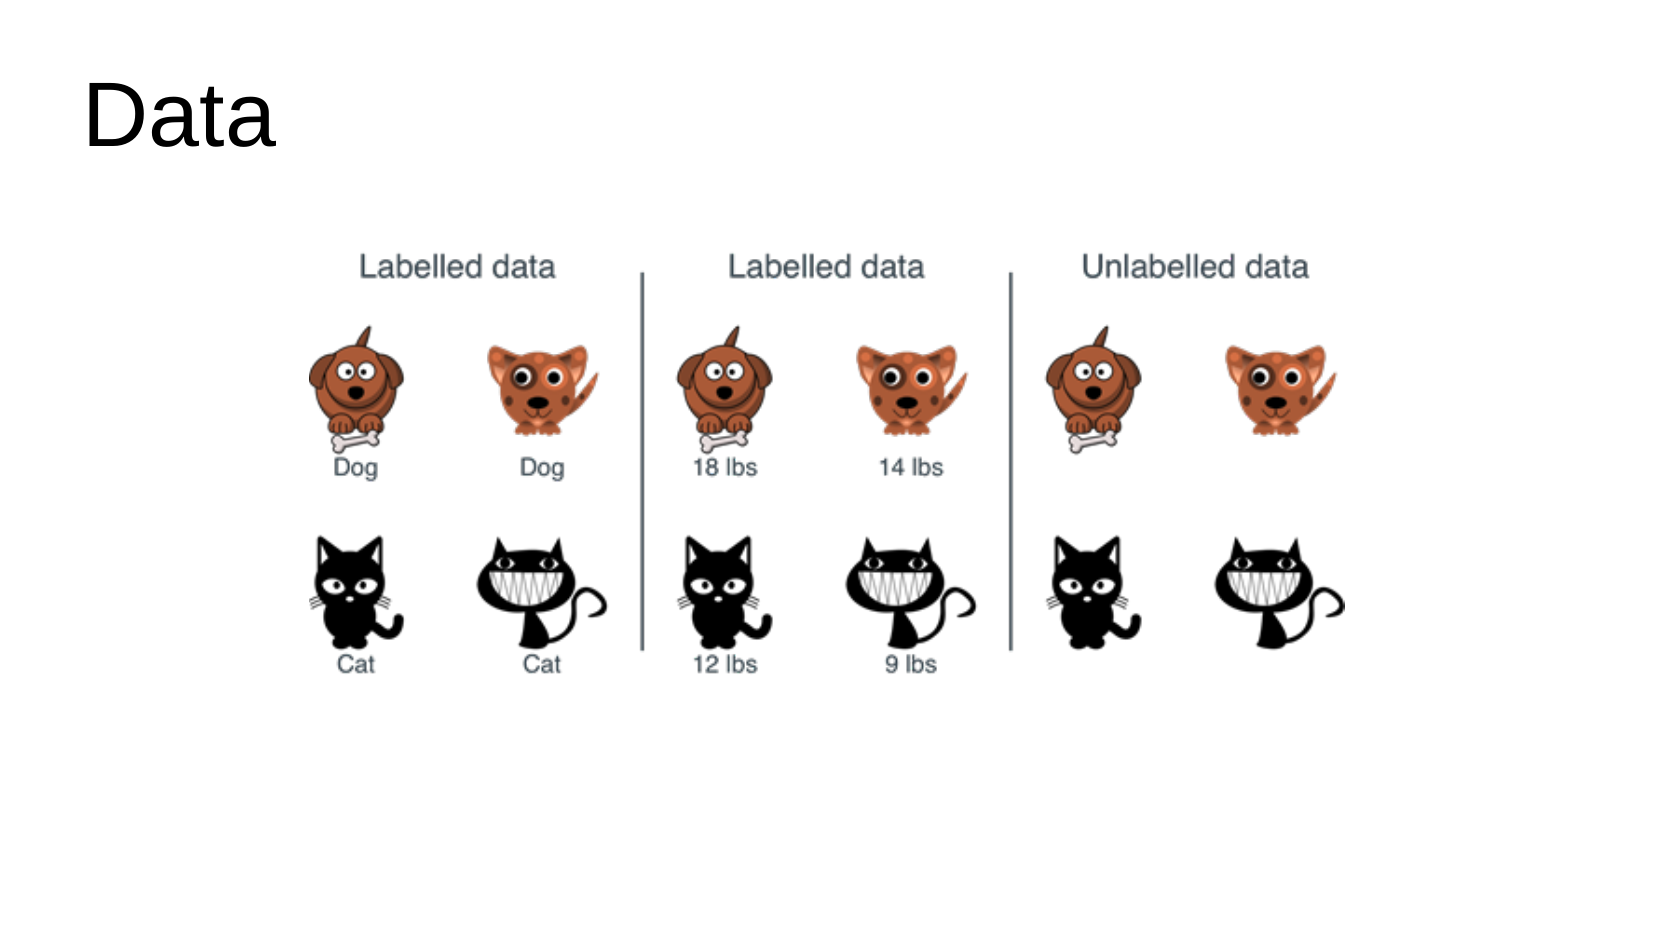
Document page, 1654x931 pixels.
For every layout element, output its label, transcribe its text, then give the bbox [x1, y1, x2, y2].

picture [309, 245, 1345, 680]
title Data [82, 37, 1571, 193]
